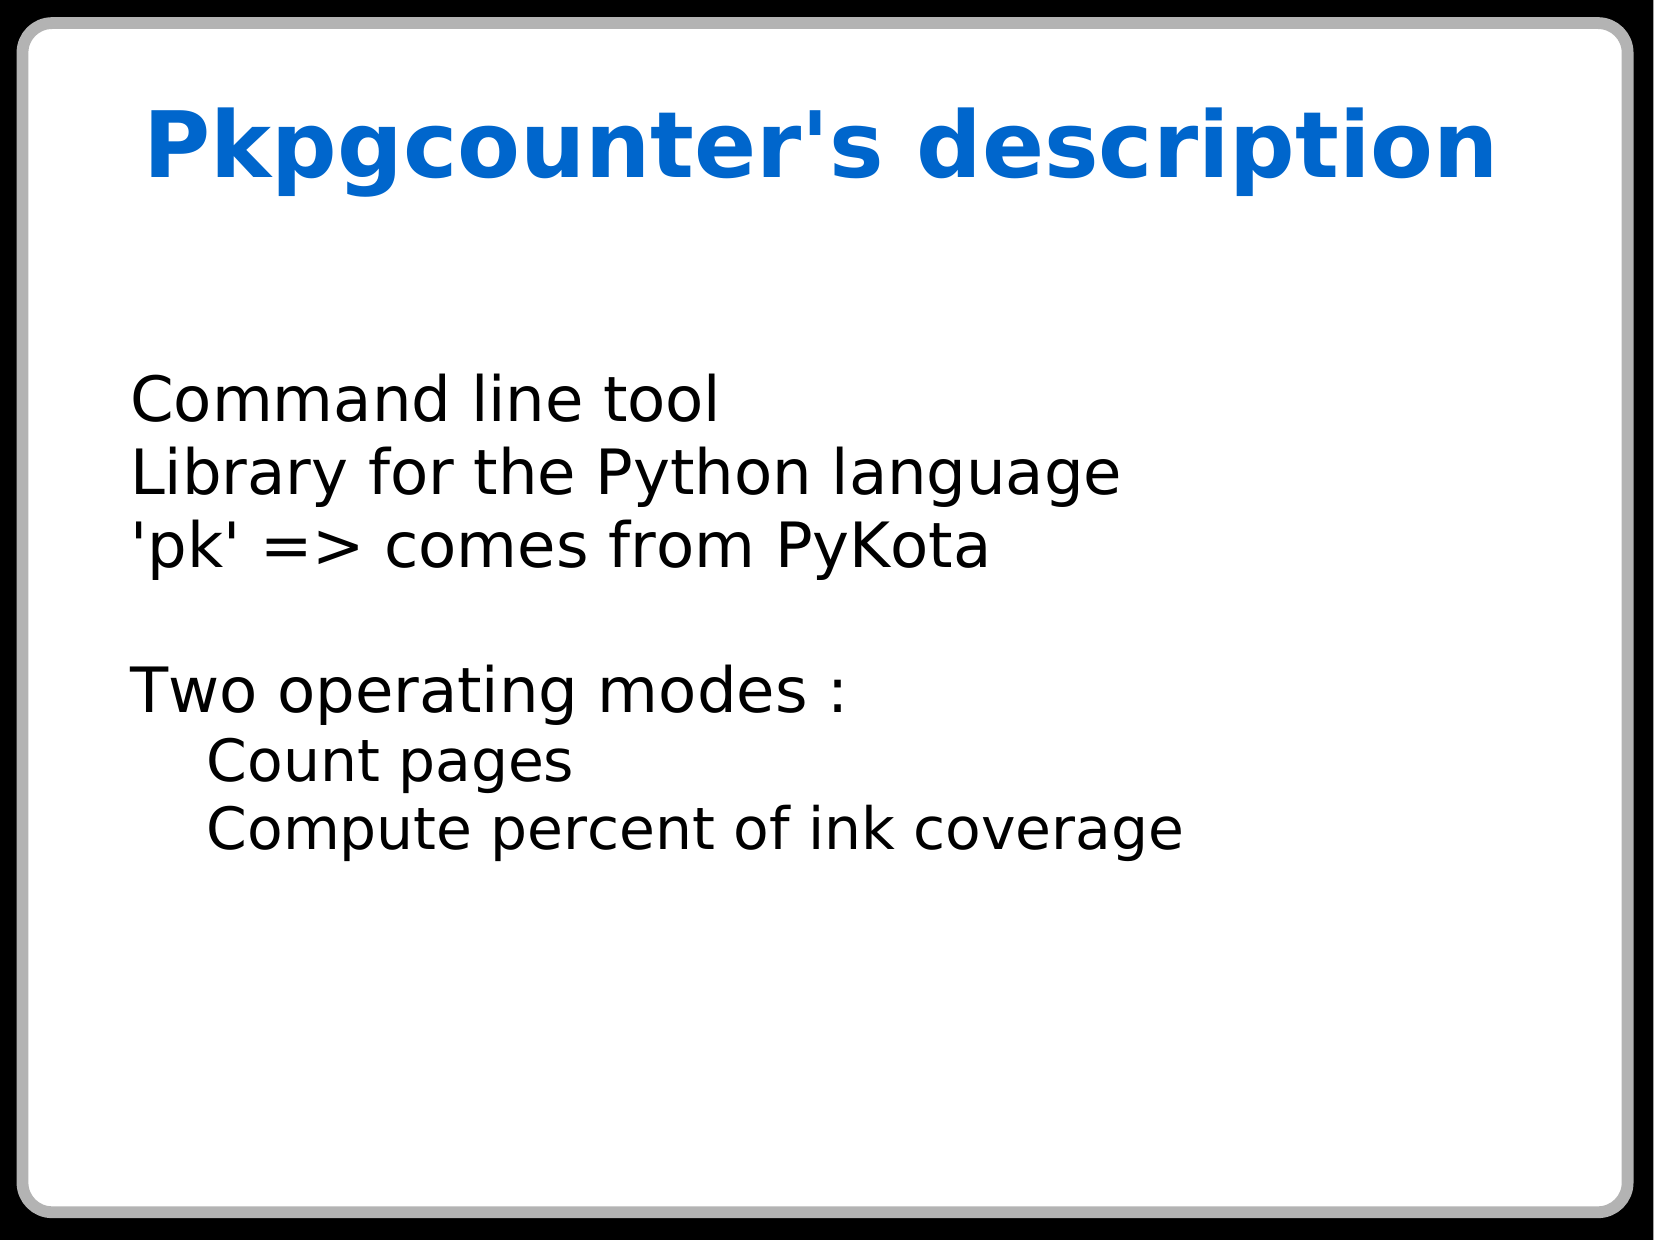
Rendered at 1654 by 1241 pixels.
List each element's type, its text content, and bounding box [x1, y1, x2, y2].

list Command line tool Library for the Python language 'pk' => comes from PyKota Two operating modes : Count pages Compute percent of ink coverage [112, 363, 1534, 1164]
title Pkpgcounter's description [67, 91, 1577, 199]
